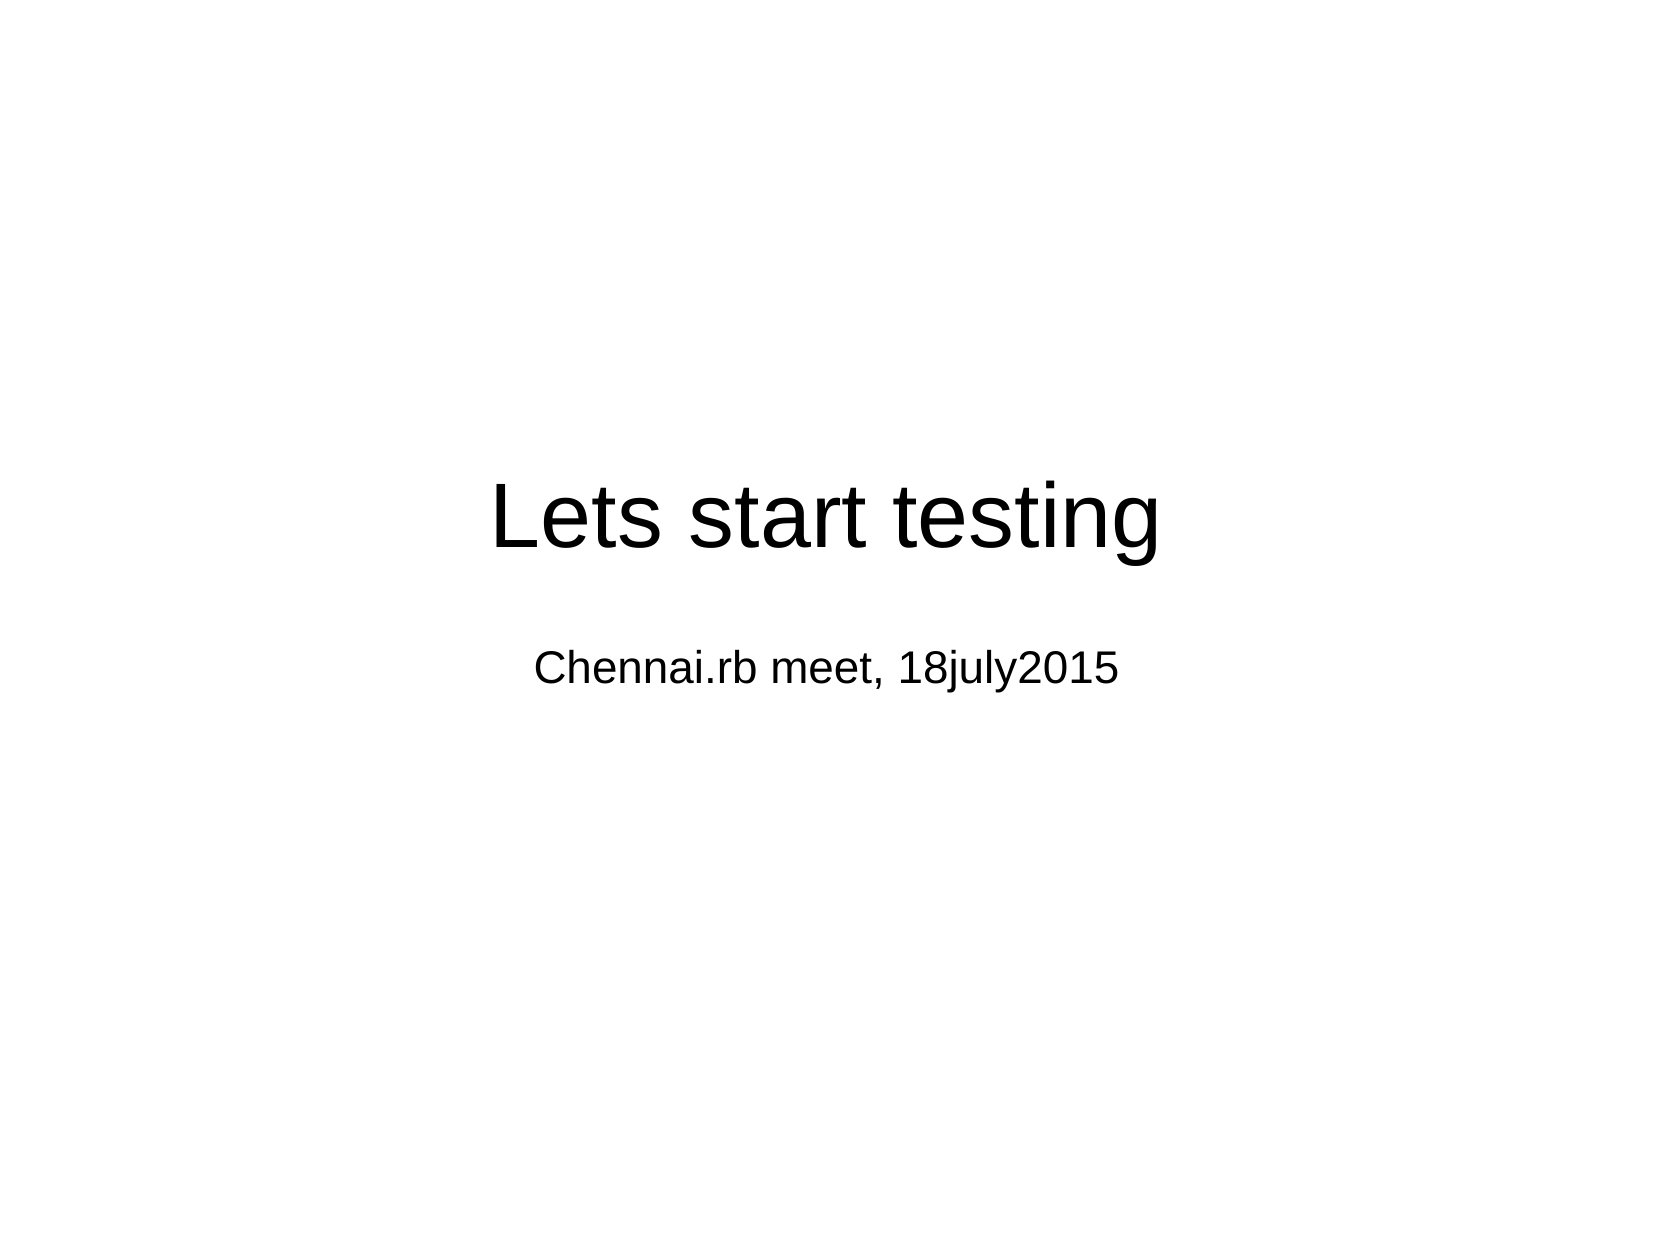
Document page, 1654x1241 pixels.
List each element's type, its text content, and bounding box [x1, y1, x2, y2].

subtitle Lets start testing Chennai.rb meet, 18july2015 [82, 49, 1571, 1109]
